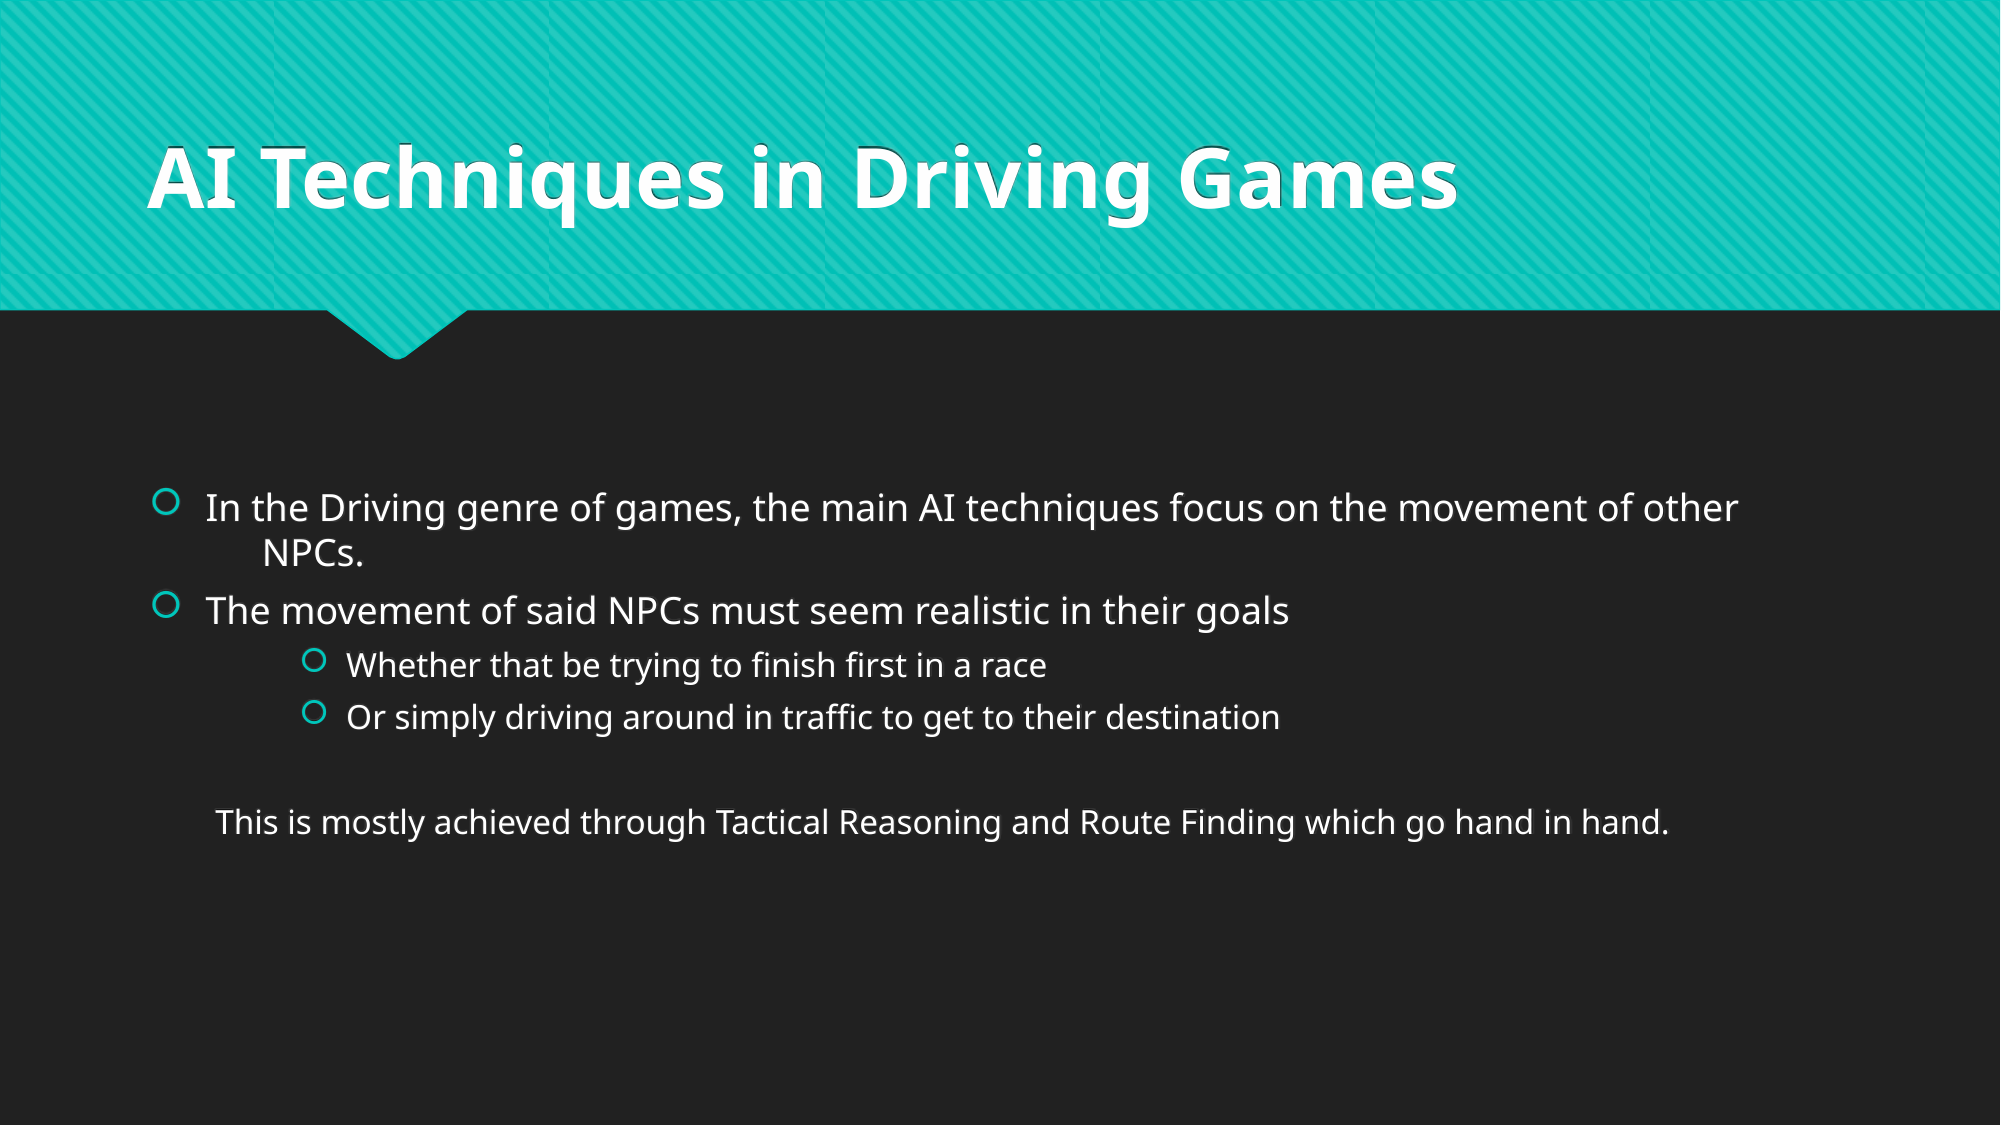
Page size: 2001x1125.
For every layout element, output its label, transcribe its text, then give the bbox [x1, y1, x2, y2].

list In the Driving genre of games, the main AI techniques focus on the movement of other NPCs. The movement of said NPCs must seem realistic in their goals Whether that be trying to finish first in a race Or simply driving around in traffic to get to their destination This is mostly achieved through Tactical Reasoning and Route Finding which go hand in hand. [134, 364, 1866, 962]
title AI Techniques in Driving Games [132, 73, 1868, 233]
